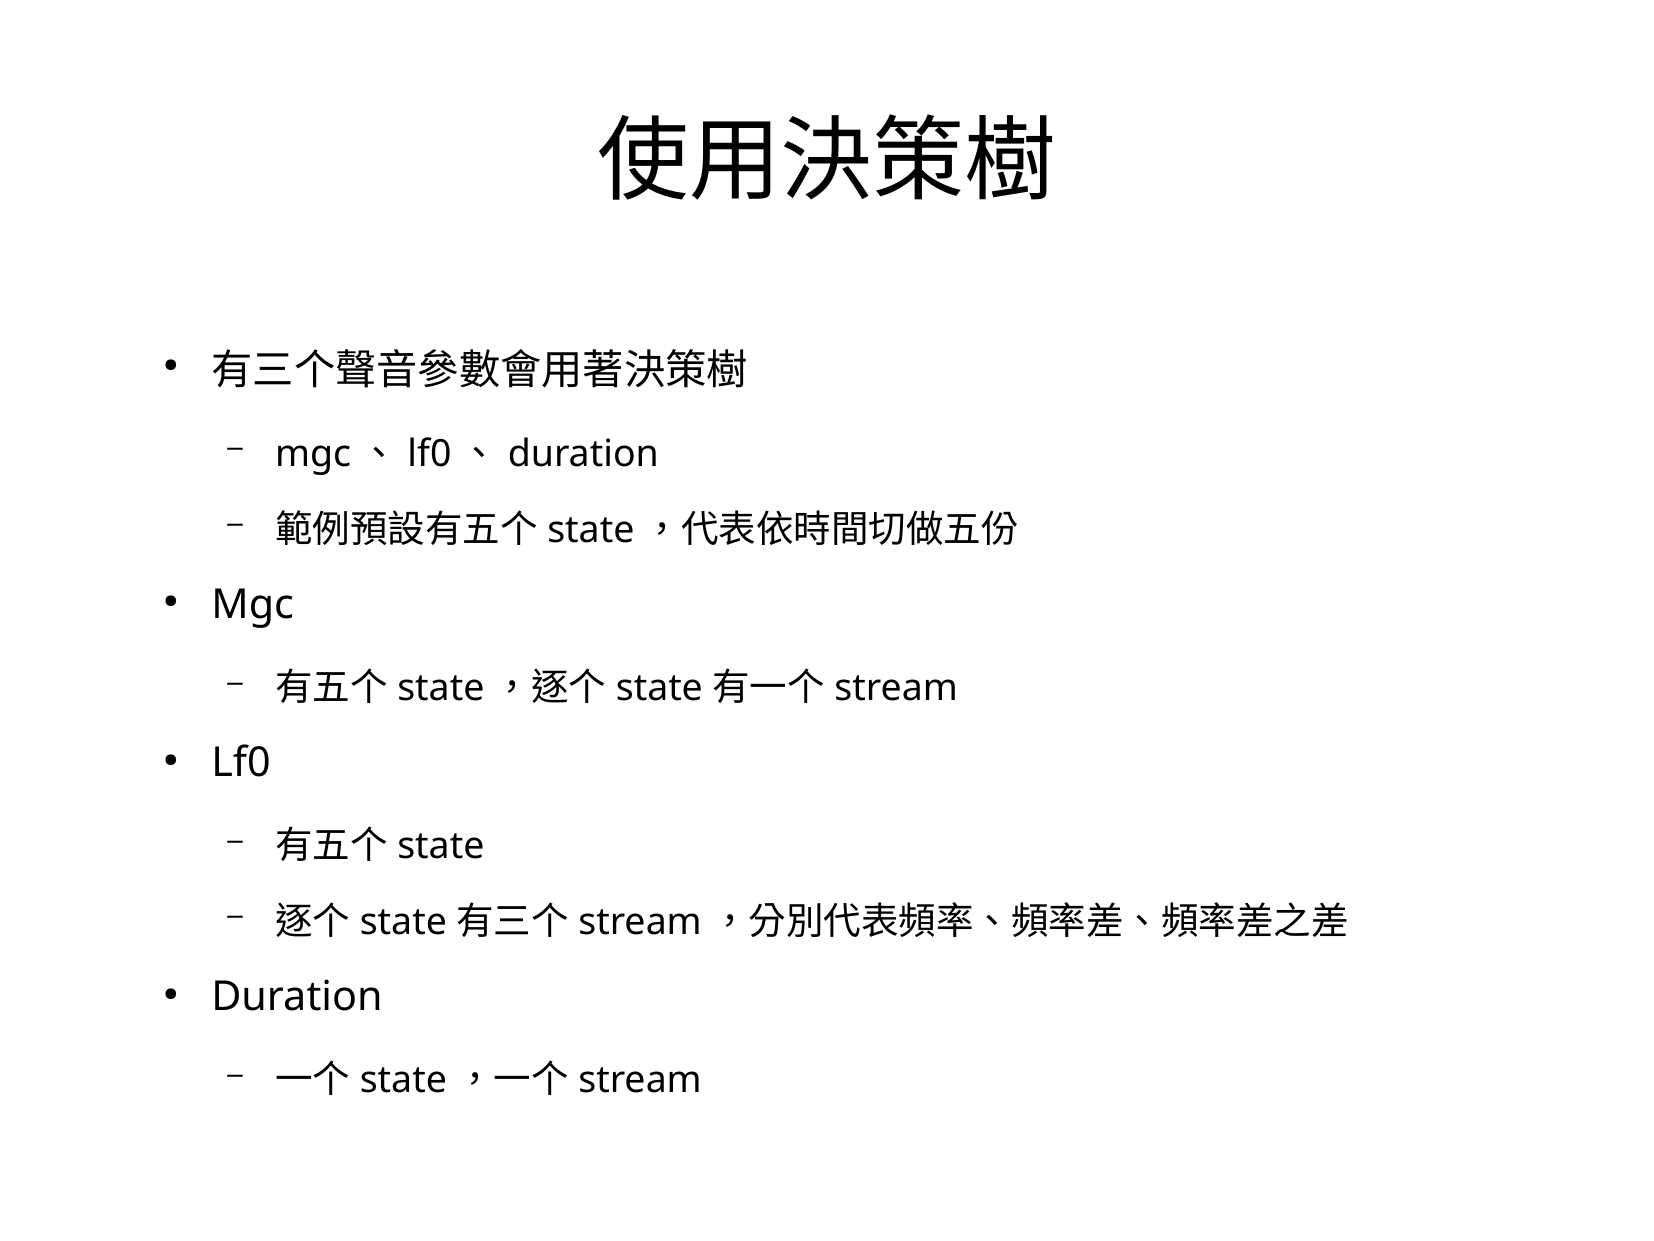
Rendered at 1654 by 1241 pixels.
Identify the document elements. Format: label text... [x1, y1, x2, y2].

list 有三个聲音參數會用著決策樹 mgc、lf0、duration 範例預設有五个state，代表依時間切做五份 Mgc 有五个state，逐个state有一个stream Lf0 有五个state 逐个state有三个stream，分別代表頻率、頻率差、頻率差之差 Duration 一个state，一个stream [147, 336, 1506, 1113]
title 使用決策樹 [82, 49, 1571, 257]
